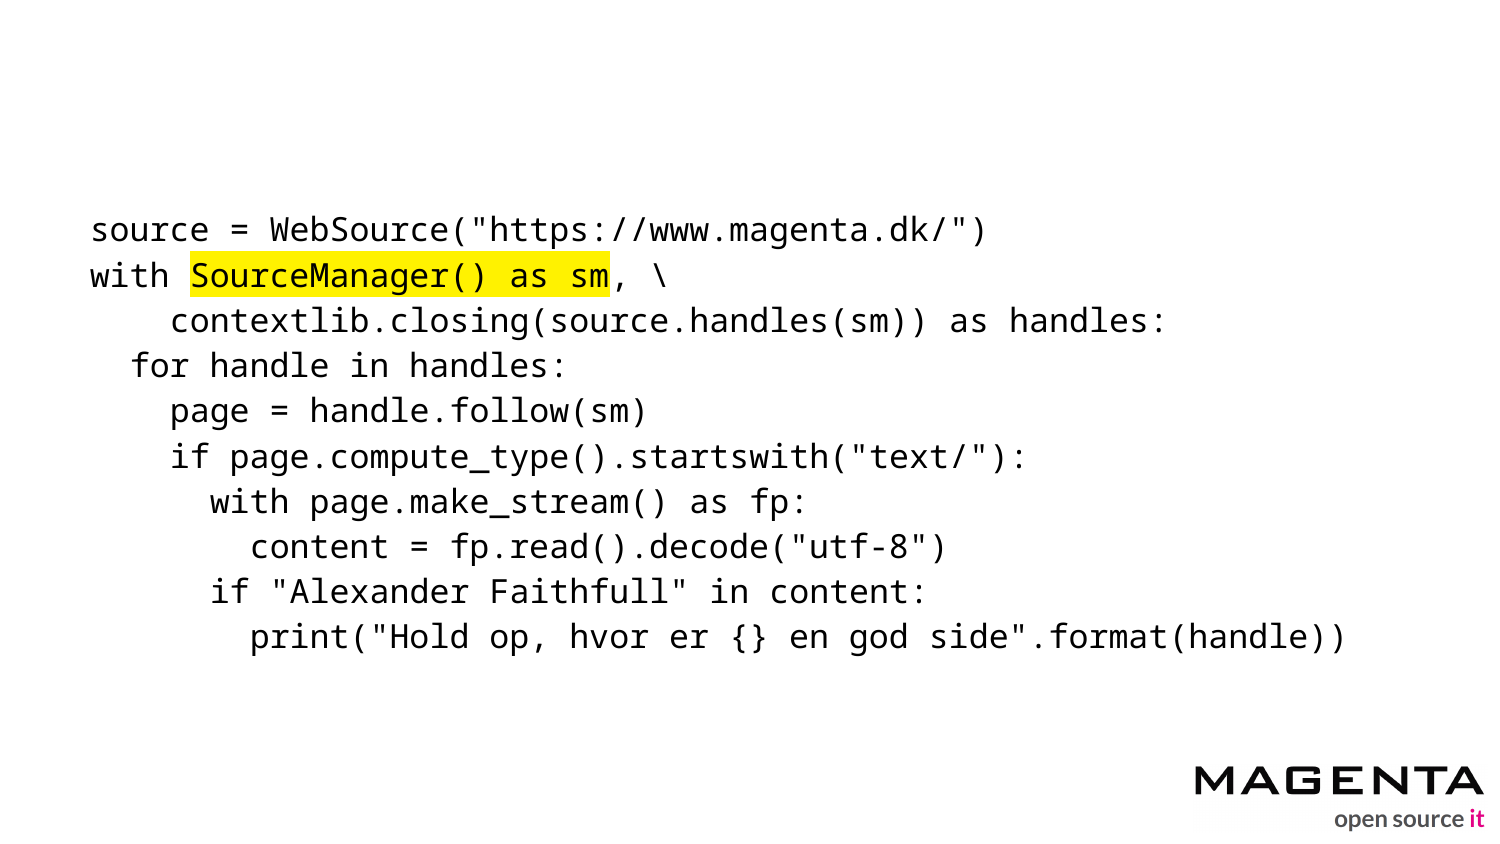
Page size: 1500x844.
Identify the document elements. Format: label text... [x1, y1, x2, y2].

picture [1193, 764, 1488, 833]
text_box source = WebSource("https://www.magenta.dk/") with SourceManager() as sm, \ contextlib.closing(source.handles(sm)) as handles: for handle in handles: page = handle.follow(sm) if page.compute_type().startswith("text/"): with page.make_stream() as fp: content = fp.read().decode("utf-8") if "Alexander Faithfull" in content: print("Hold op, hvor er {} en god side".format(handle)) [75, 199, 1441, 632]
